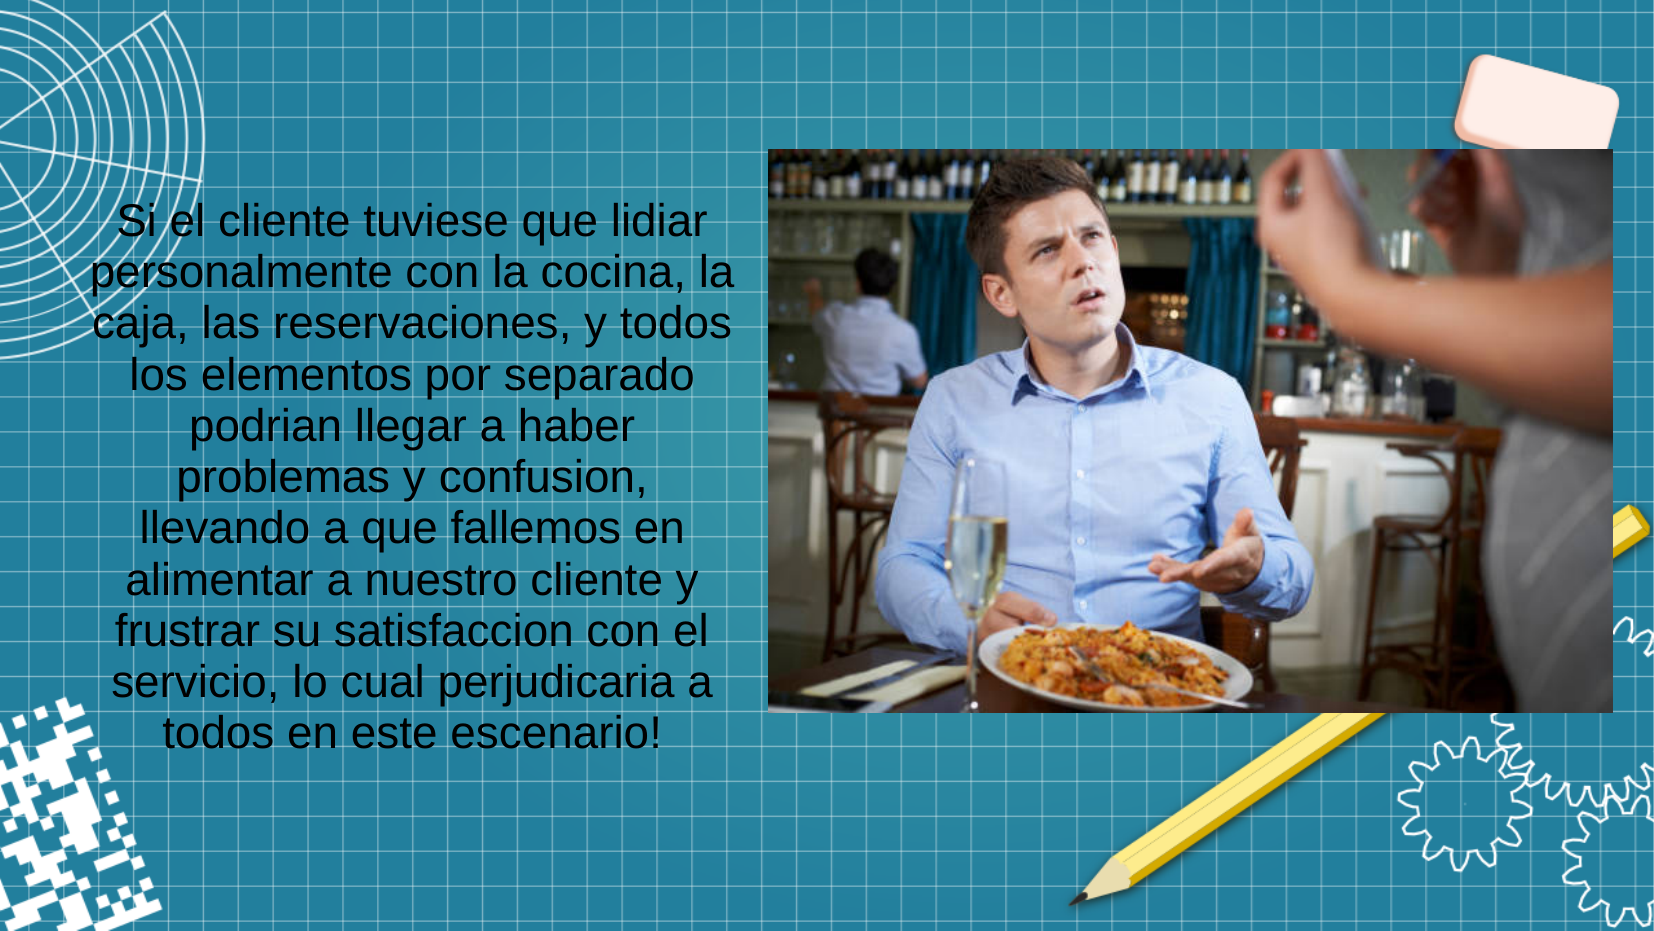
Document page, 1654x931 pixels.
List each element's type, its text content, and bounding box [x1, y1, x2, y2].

picture [0, 0, 1654, 931]
text_box Si el cliente tuviese que lidiar personalmente con la cocina, la caja, las reservaciones, y todos los elementos por separado podrian llegar a haber problemas y confusion, llevando a que fallemos en alimentar a nuestro cliente y frustrar su satisfaccion con el servicio, lo cual perjudicaria a todos en este escenario! [74, 187, 751, 826]
